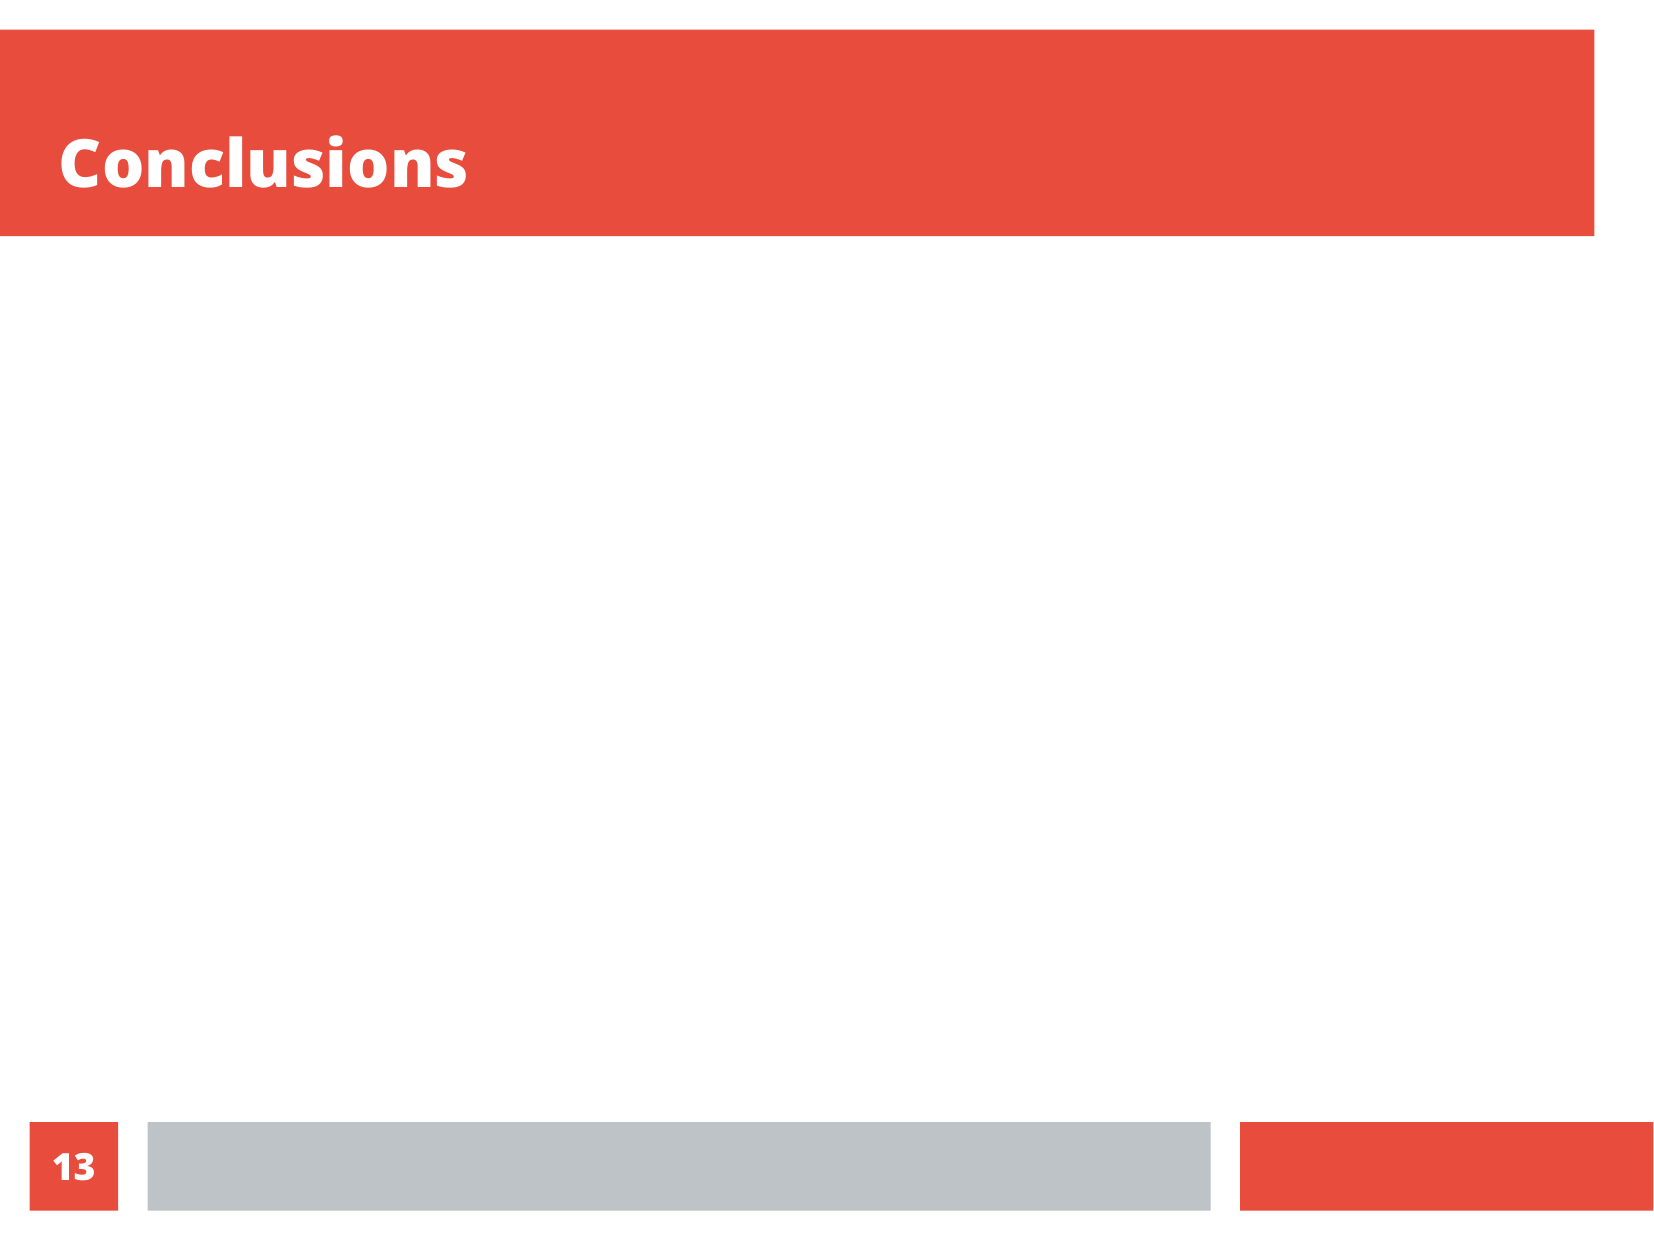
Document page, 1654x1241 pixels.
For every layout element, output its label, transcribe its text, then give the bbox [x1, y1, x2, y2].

title Conclusions [59, 59, 1595, 207]
